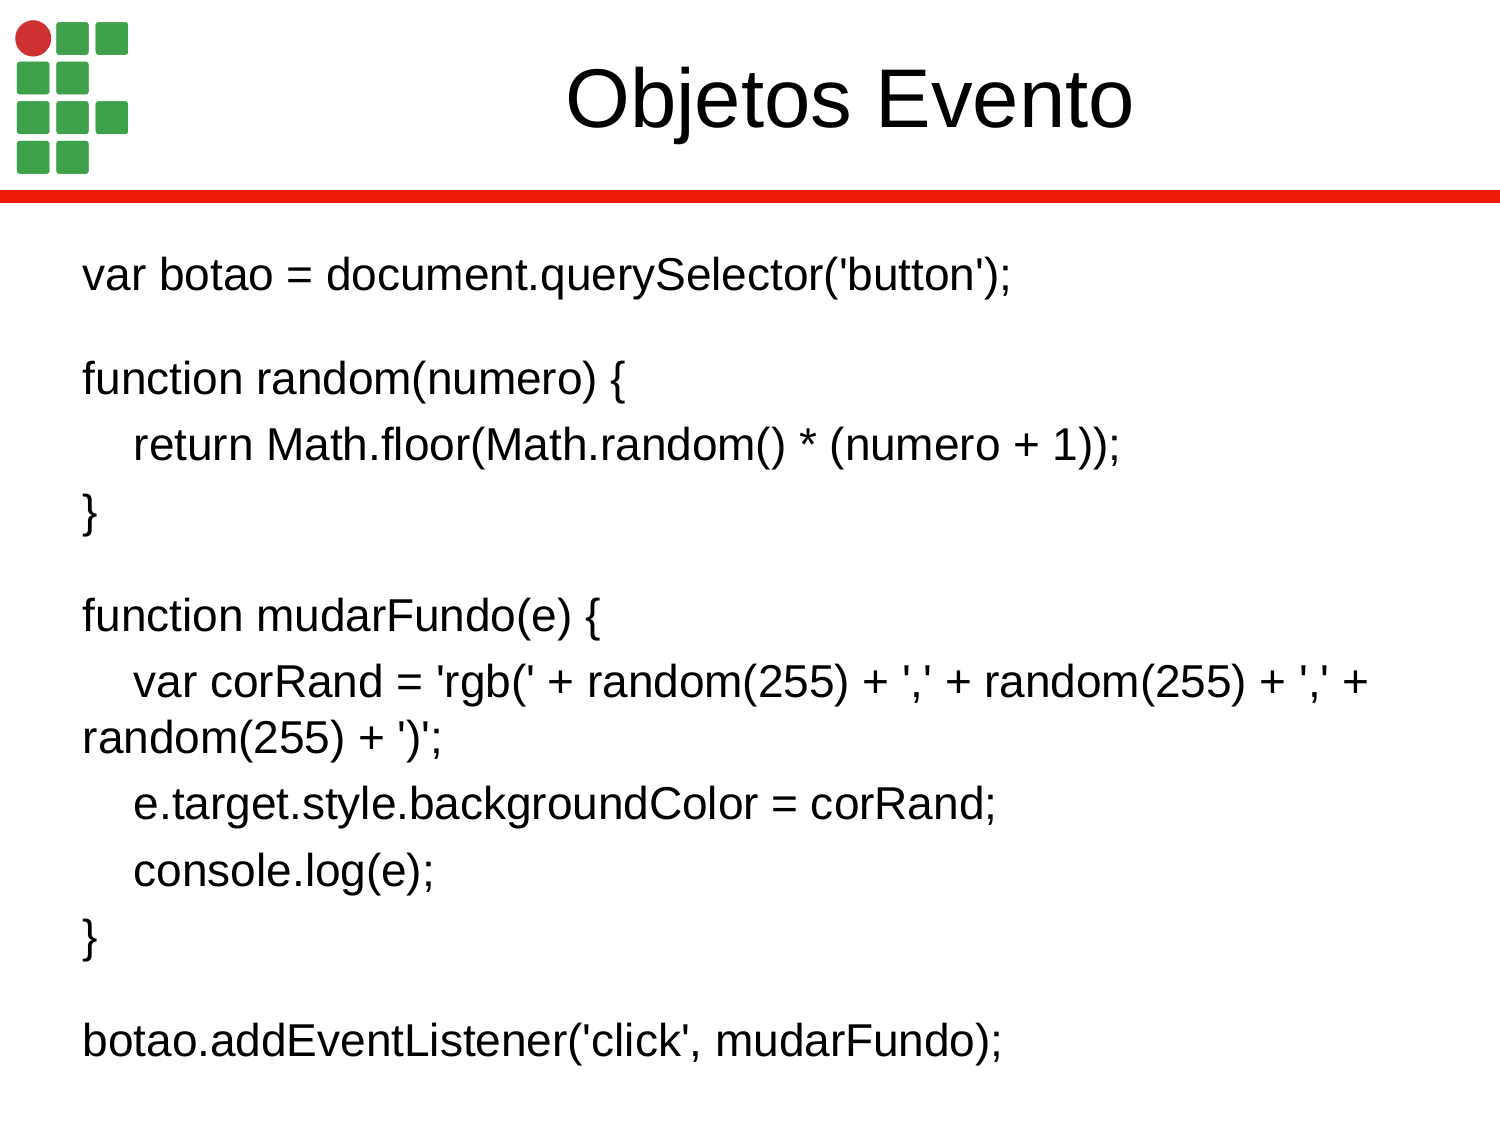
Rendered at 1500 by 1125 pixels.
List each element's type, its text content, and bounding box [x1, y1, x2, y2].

title Objetos Evento [230, 0, 1471, 202]
picture [14, 16, 130, 178]
list var botao = document.querySelector('button'); function random(numero) { return Math.floor(Math.random() * (numero + 1)); } function mudarFundo(e) { var corRand = 'rgb(' + random(255) + ',' + random(255) + ',' + random(255) + ')'; e.target.style.backgroundColor = corRand; console.log(e); } botao.addEventListener('click', mudarFundo); [29, 207, 1471, 1087]
